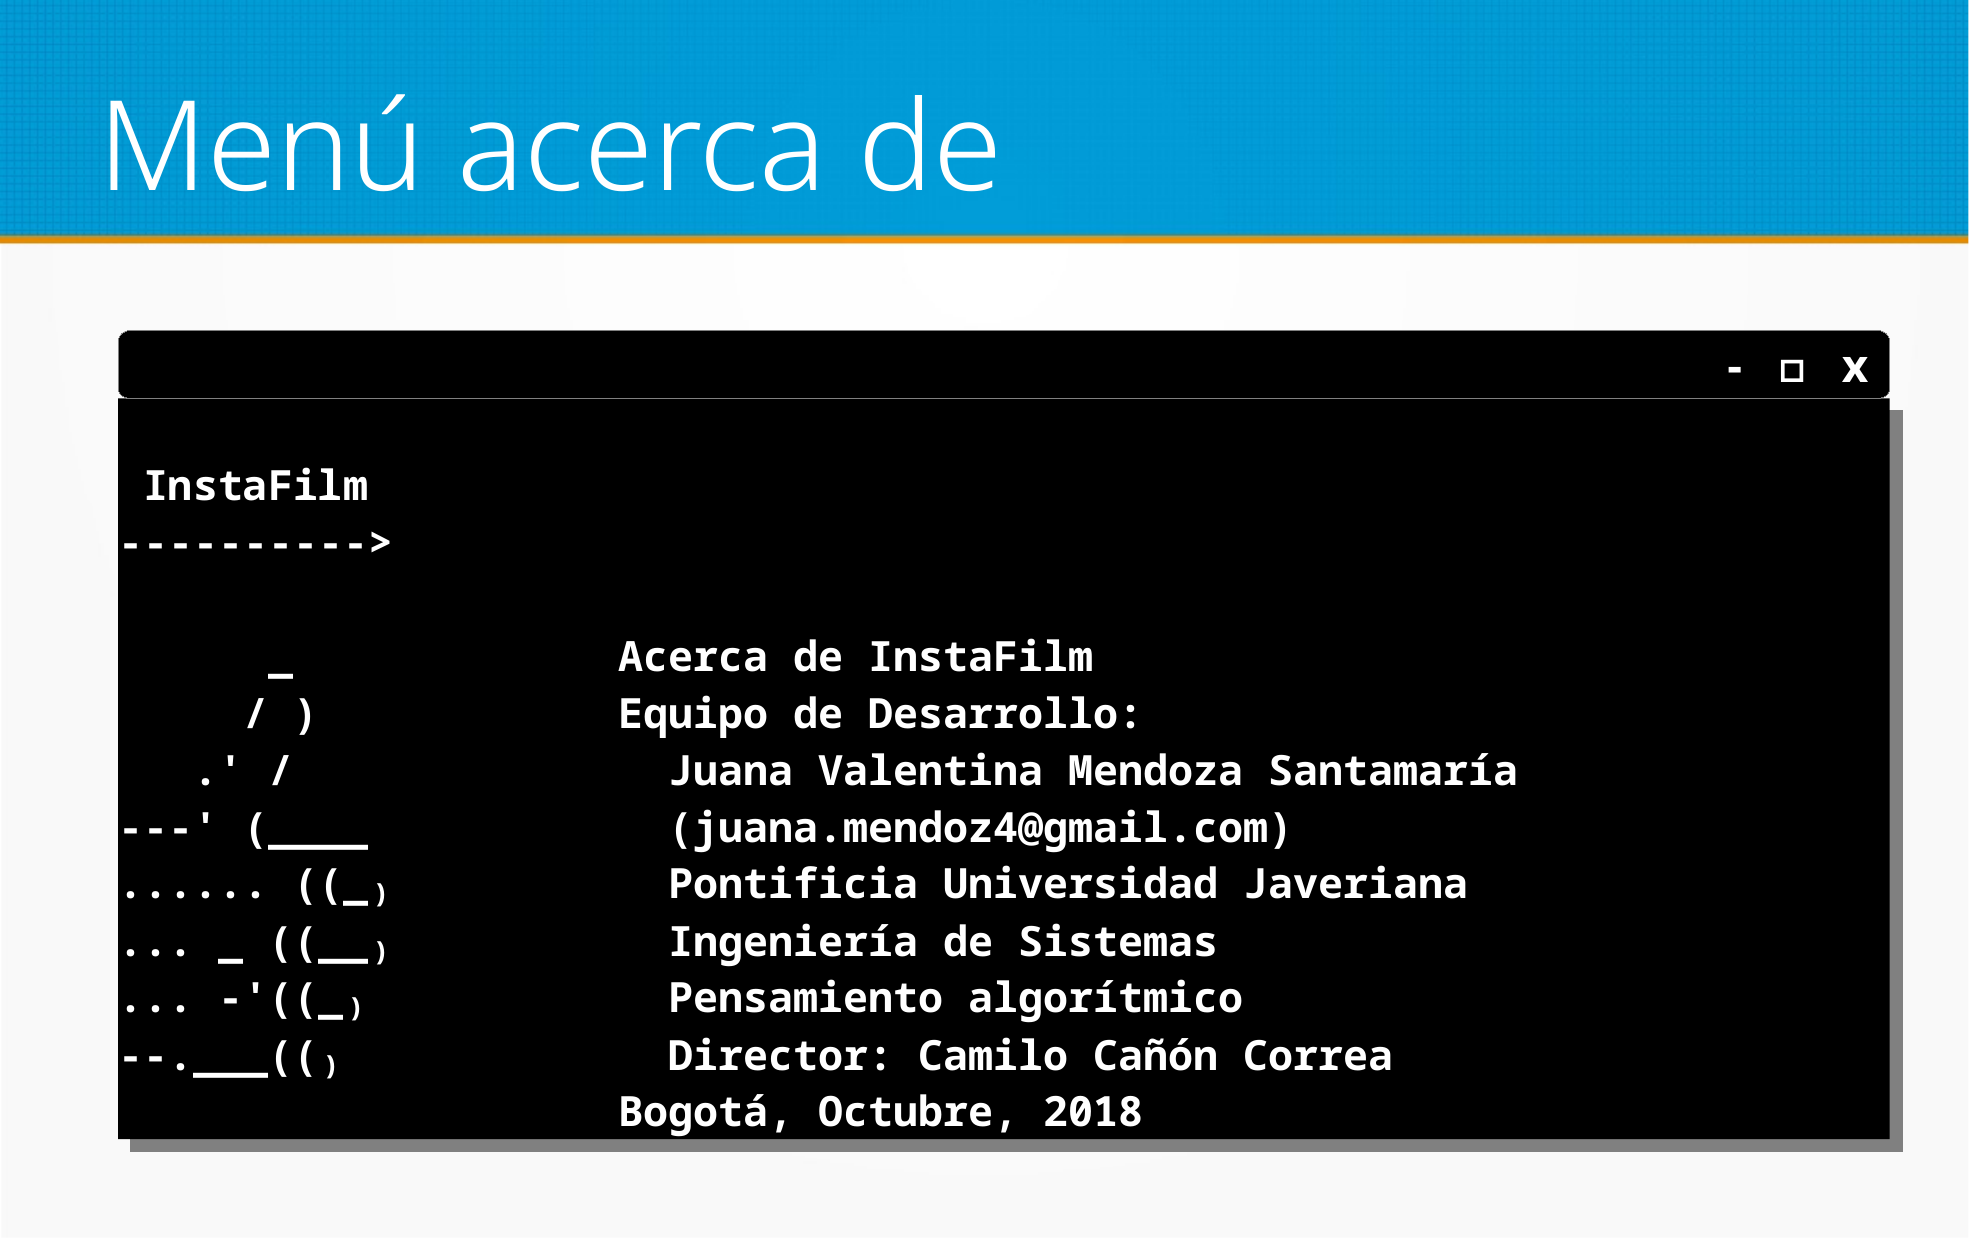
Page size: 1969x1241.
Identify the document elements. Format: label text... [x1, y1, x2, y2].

text_box InstaFilm ----------> _ Acerca de InstaFilm / ) Equipo de Desarrollo: .' / Juana Valentina Mendoza Santamaría ---' (____ (juana.mendoz4@gmail.com) ...... ((_₎ Pontificia Universidad Javeriana ... _ ((__₎ Ingeniería de Sistemas ... -'((_₎ Pensamiento algorítmico --.___((₎ Director: Camilo Cañón Correa Bogotá, Octubre, 2018 [118, 398, 1890, 1123]
text_box - □ x [118, 330, 1890, 399]
title Menú acerca de [98, 19, 1870, 227]
picture [0, 233, 1969, 1241]
